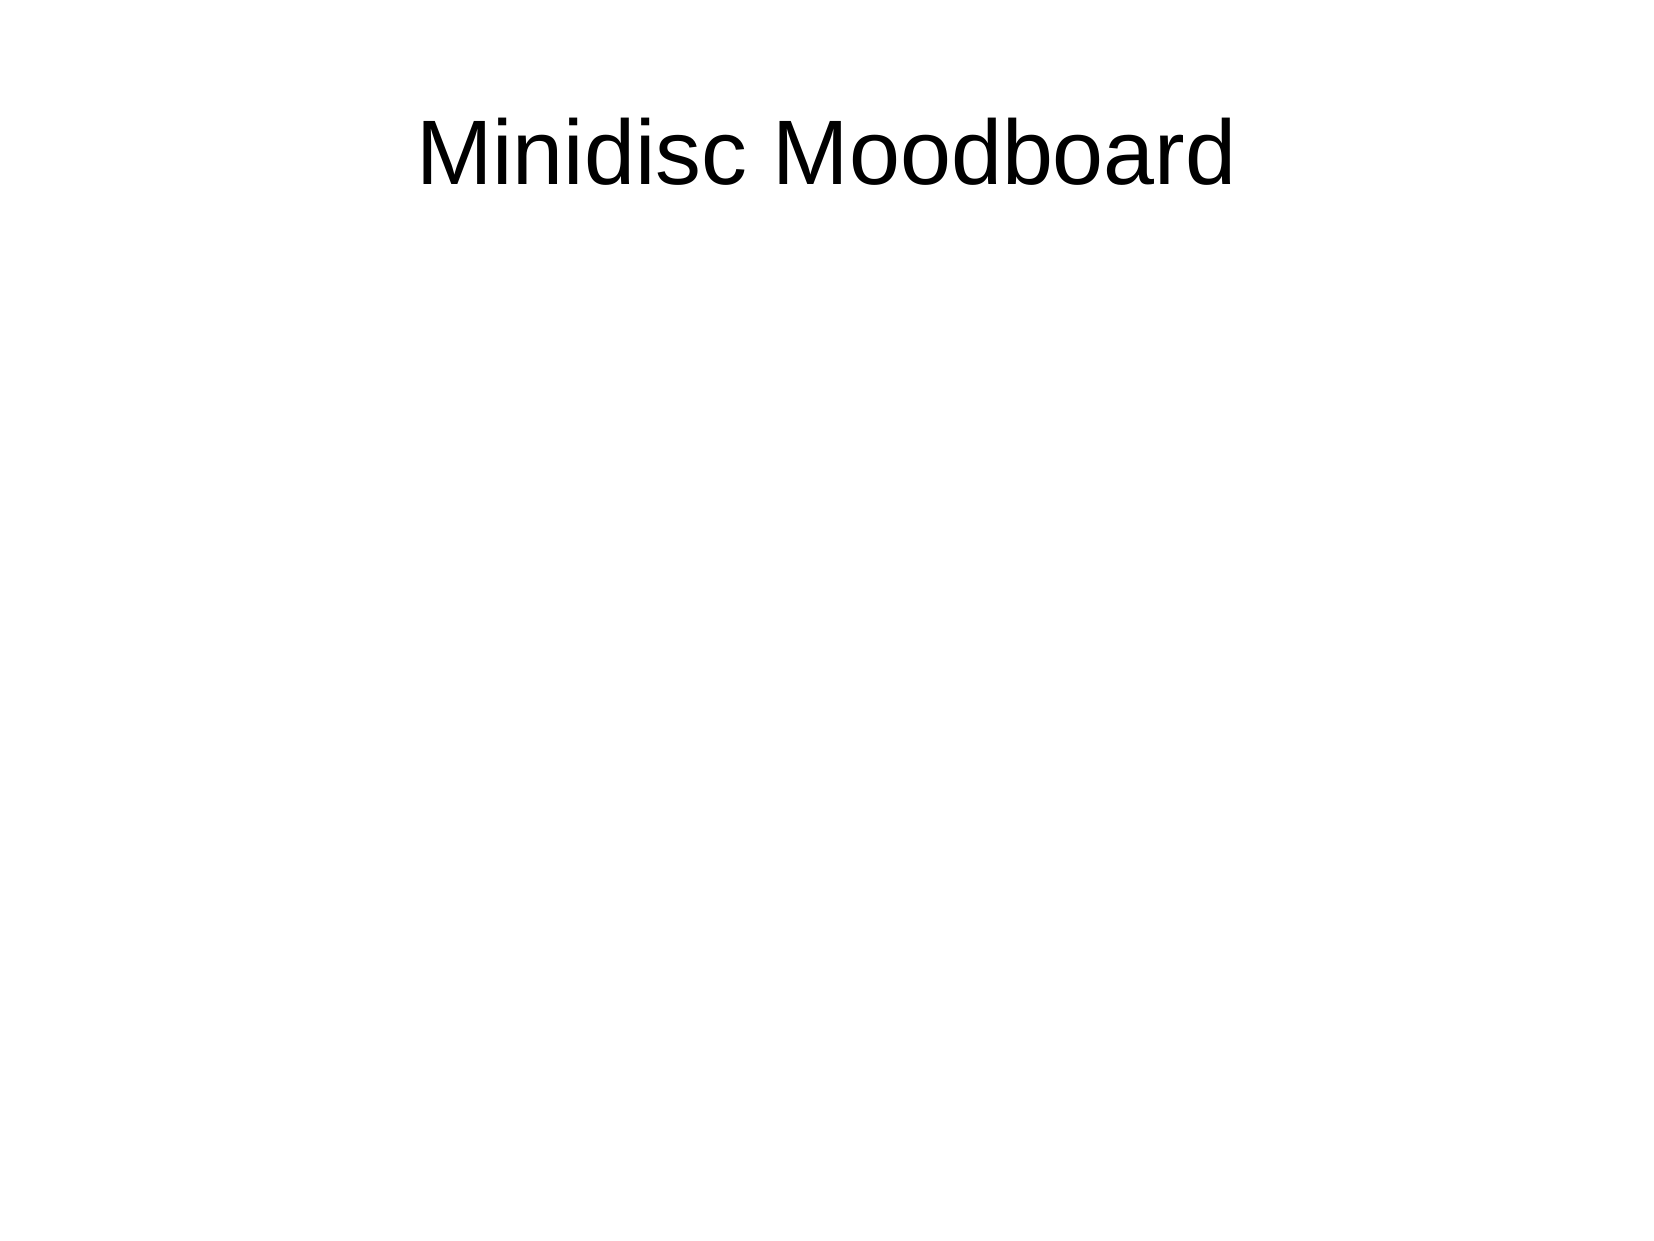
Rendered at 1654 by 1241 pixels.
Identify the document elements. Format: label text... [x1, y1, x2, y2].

title Minidisc Moodboard [82, 49, 1571, 257]
